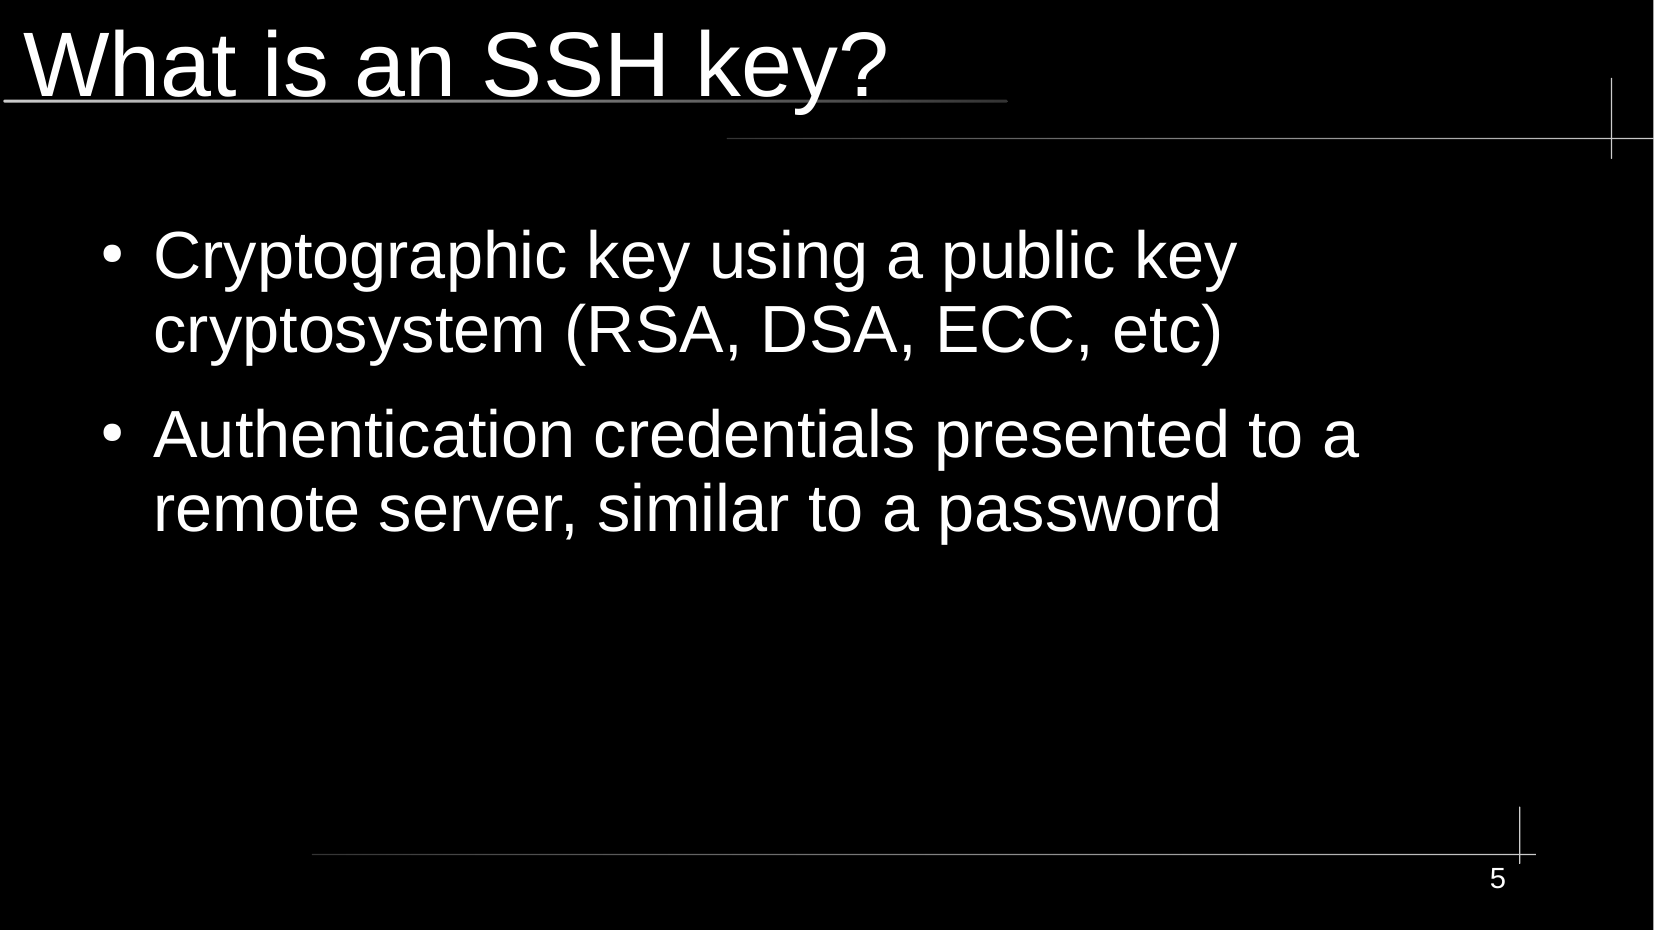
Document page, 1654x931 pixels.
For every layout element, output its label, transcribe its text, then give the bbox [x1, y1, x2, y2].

title What is an SSH key? [23, 11, 1589, 119]
list Cryptographic key using a public key cryptosystem (RSA, DSA, ECC, etc) Authentication credentials presented to a remote server, similar to a password [82, 217, 1571, 758]
